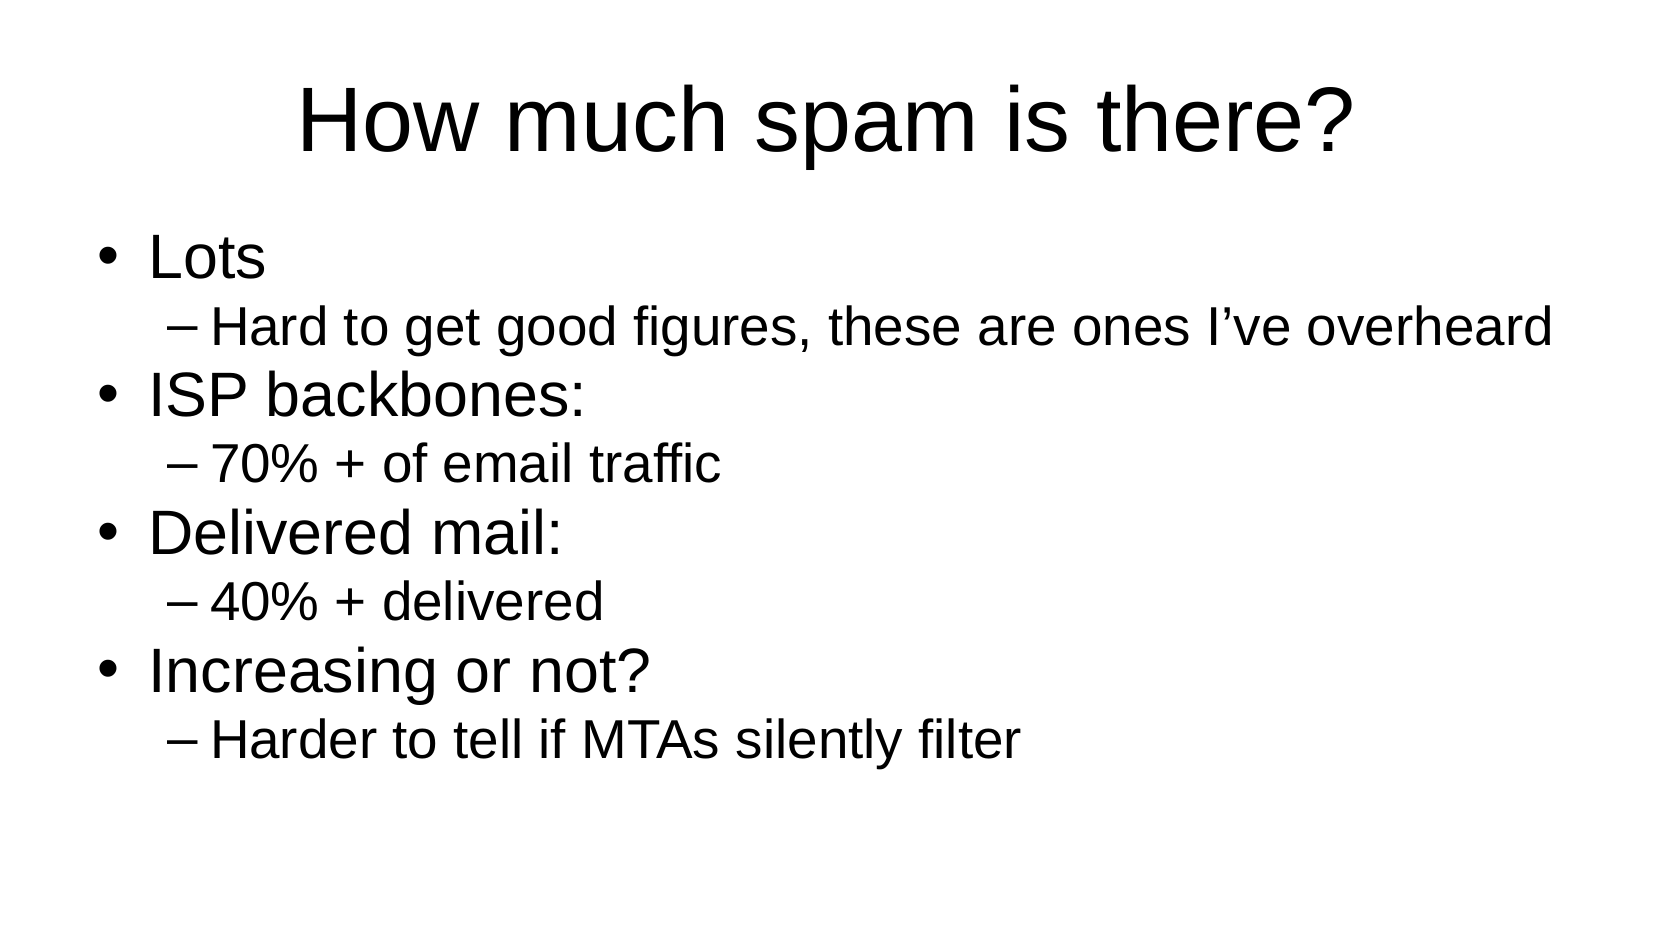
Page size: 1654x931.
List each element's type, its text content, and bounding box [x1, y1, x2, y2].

list Lots Hard to get good figures, these are ones I’ve overheard ISP backbones: 70% + of email traffic Delivered mail: 40% + delivered Increasing or not? Harder to tell if MTAs silently filter [82, 217, 1571, 831]
title How much spam is there? [82, 37, 1571, 193]
